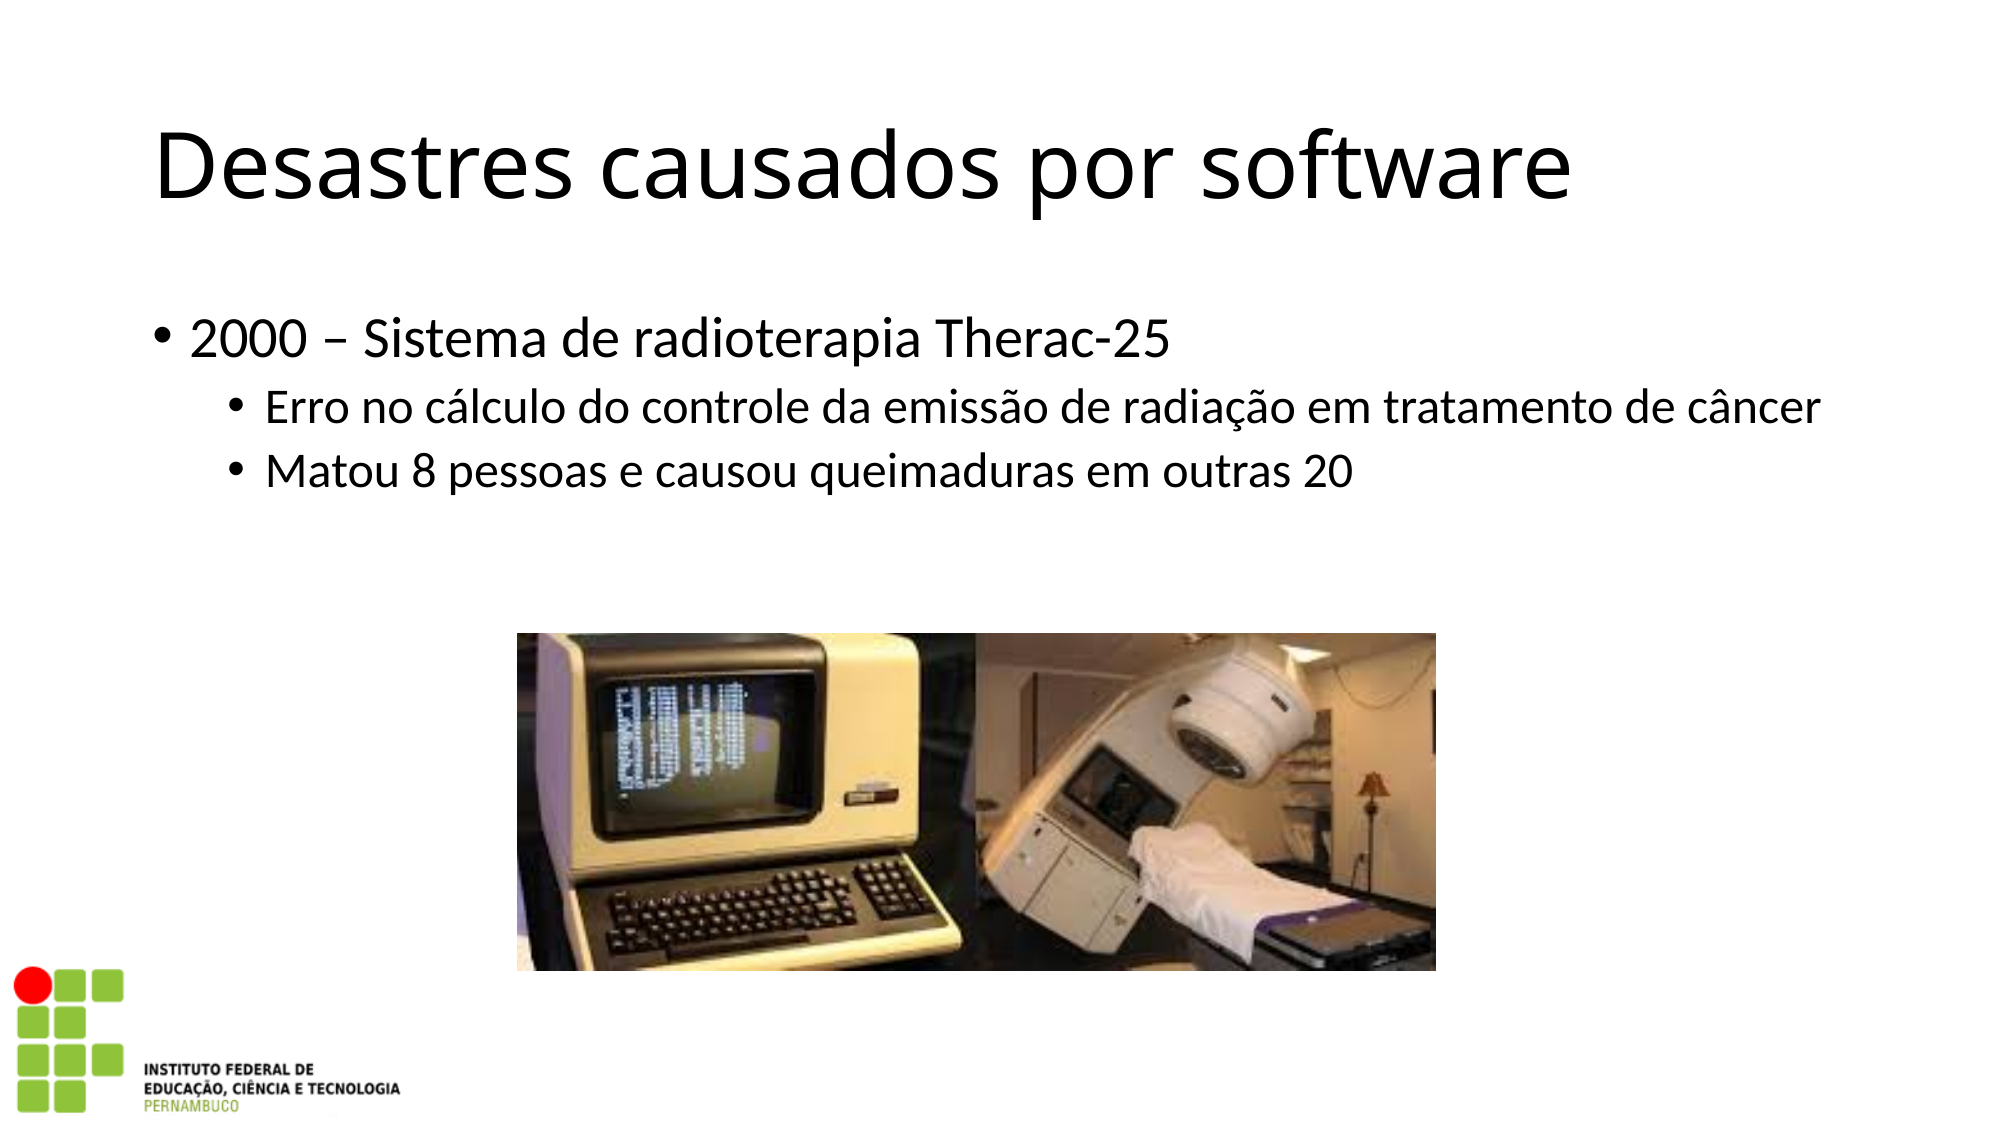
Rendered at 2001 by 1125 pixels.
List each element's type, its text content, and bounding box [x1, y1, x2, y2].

title Desastres causados por software [137, 59, 1863, 278]
list 2000 – Sistema de radioterapia Therac-25 Erro no cálculo do controle da emissão de radiação em tratamento de câncer Matou 8 pessoas e causou queimaduras em outras 20 [137, 299, 1863, 1014]
picture [517, 633, 1436, 971]
picture [5, 959, 408, 1118]
